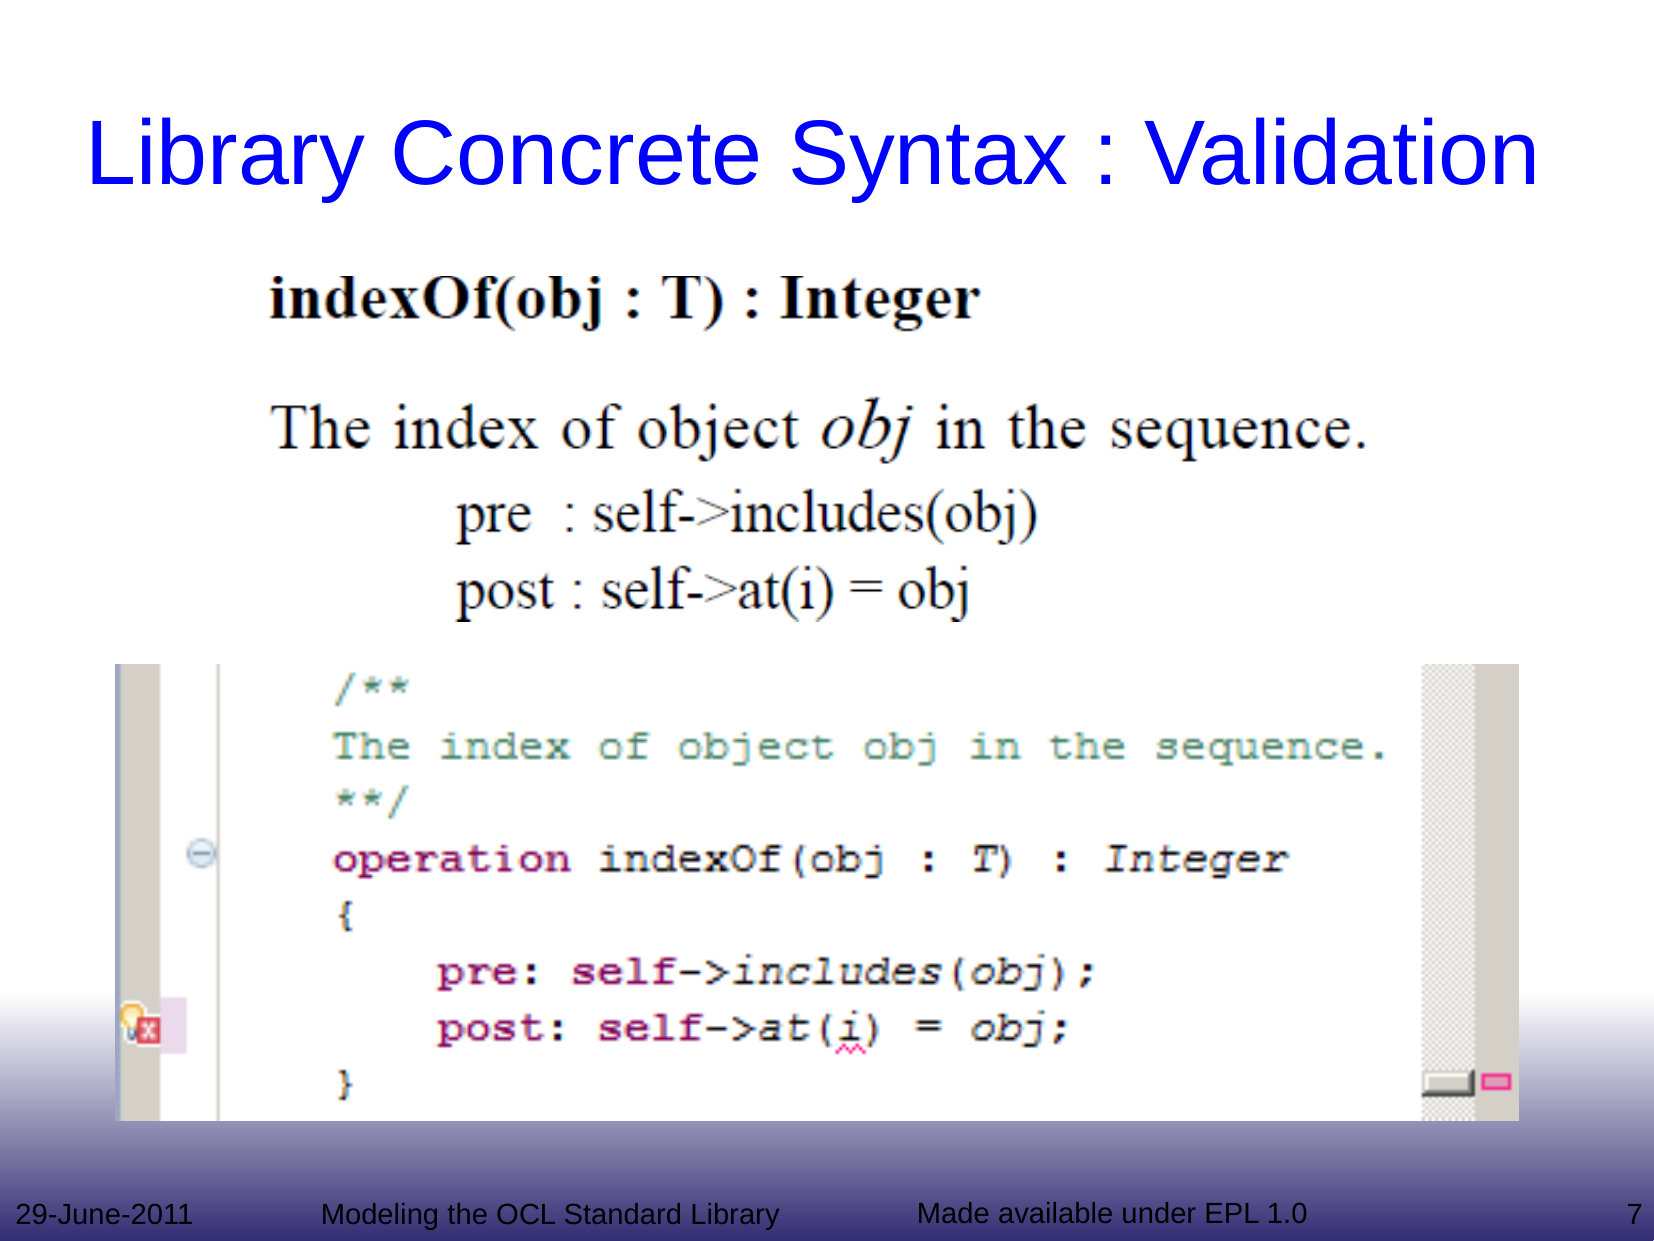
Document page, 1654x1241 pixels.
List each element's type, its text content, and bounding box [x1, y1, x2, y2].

picture [268, 276, 1367, 622]
picture [115, 664, 1519, 1121]
title Library Concrete Syntax : Validation [82, 49, 1571, 257]
